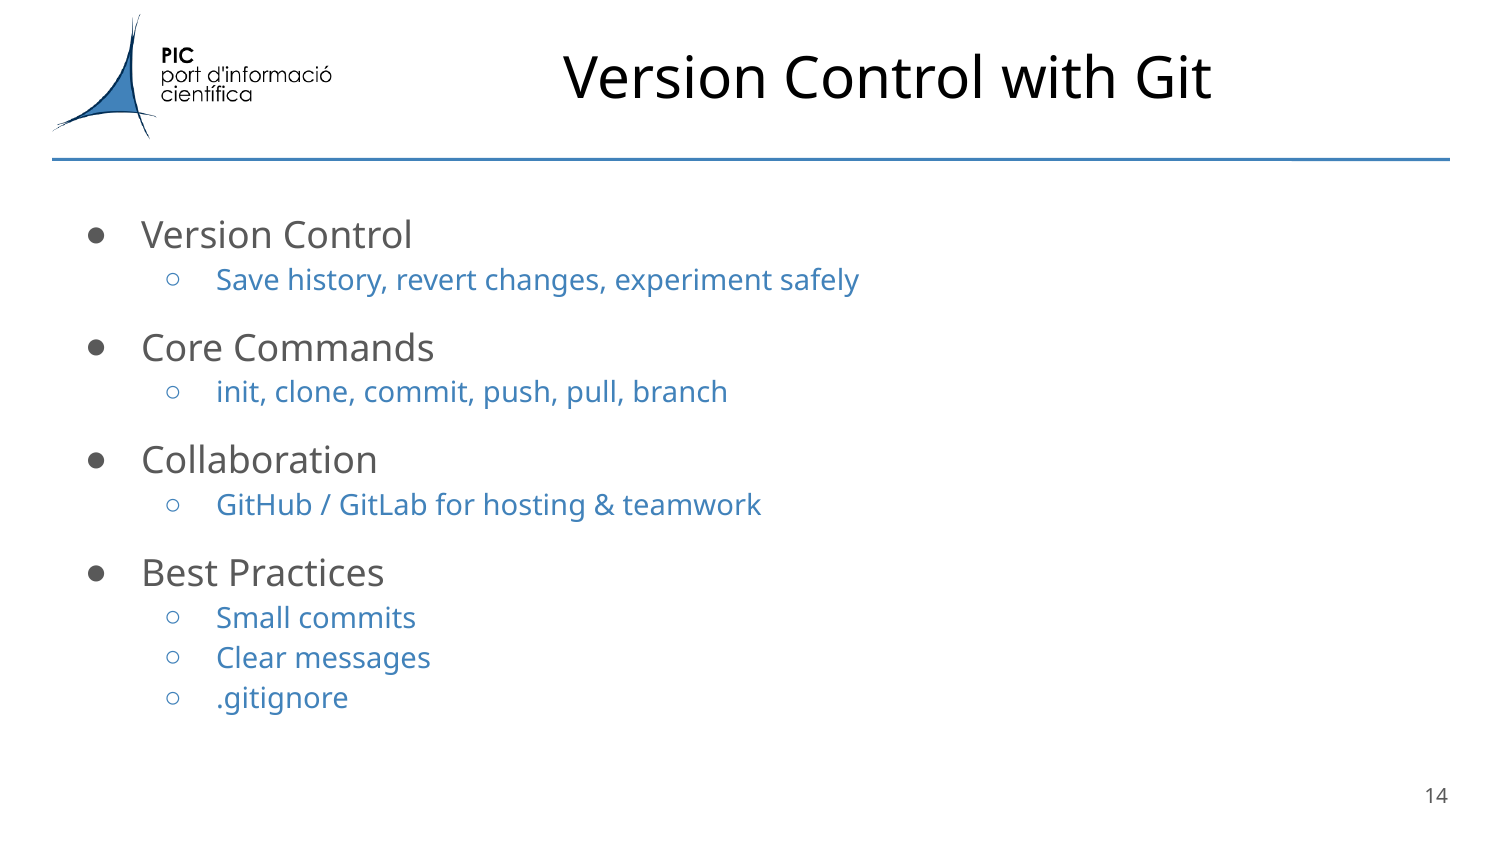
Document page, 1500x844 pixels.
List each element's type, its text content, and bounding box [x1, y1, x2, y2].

picture [50, 10, 327, 141]
list Version Control Save history, revert changes, experiment safely Core Commands init, clone, commit, push, pull, branch Collaboration GitHub / GitLab for hosting & teamwork Best Practices Small commits Clear messages .gitignore [51, 189, 1449, 750]
title Version Control with Git [327, 10, 1449, 141]
slide_number 1 [1372, 764, 1463, 830]
